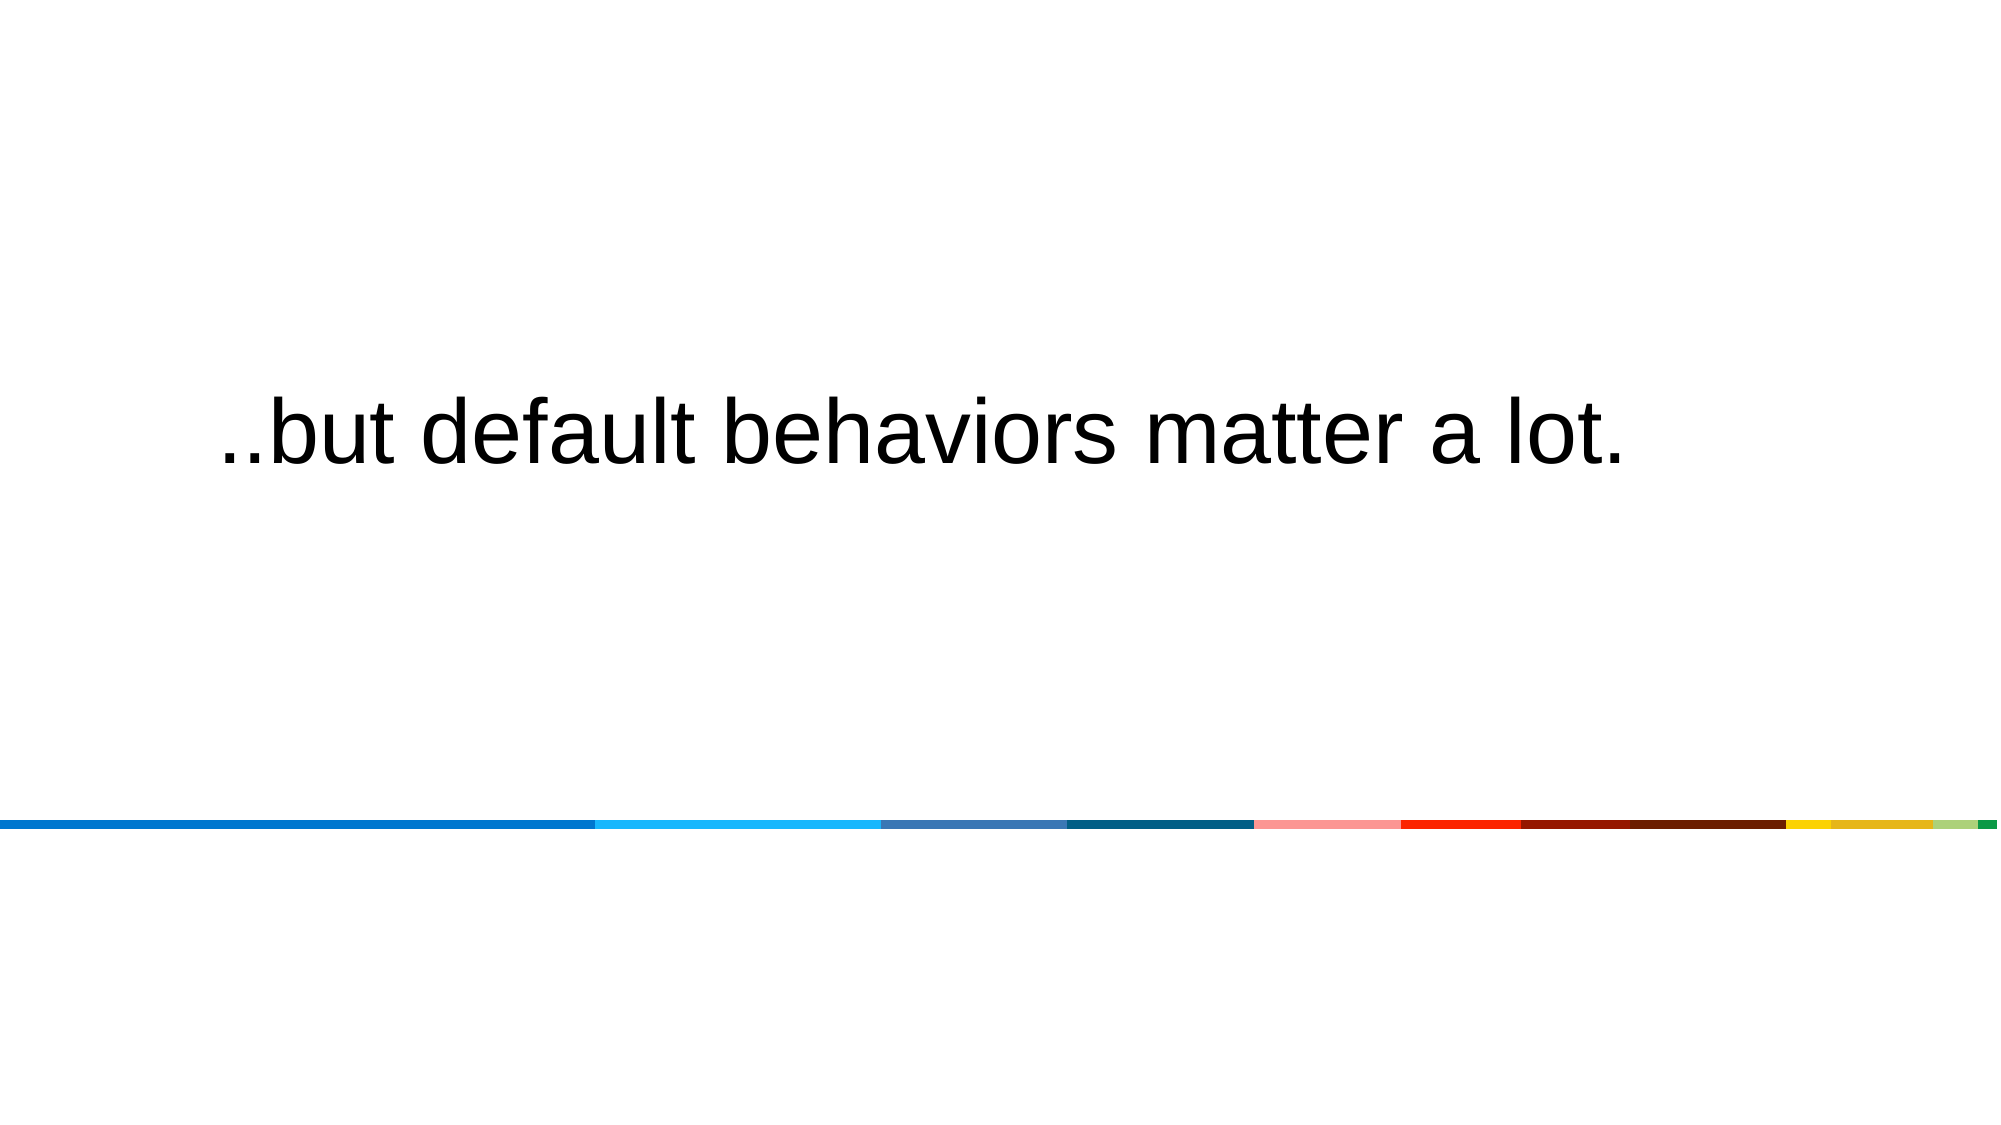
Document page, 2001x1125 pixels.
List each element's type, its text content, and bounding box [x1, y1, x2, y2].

text_box [0, 820, 1997, 829]
text_box ..but default behaviors matter a lot. [61, 324, 1787, 543]
